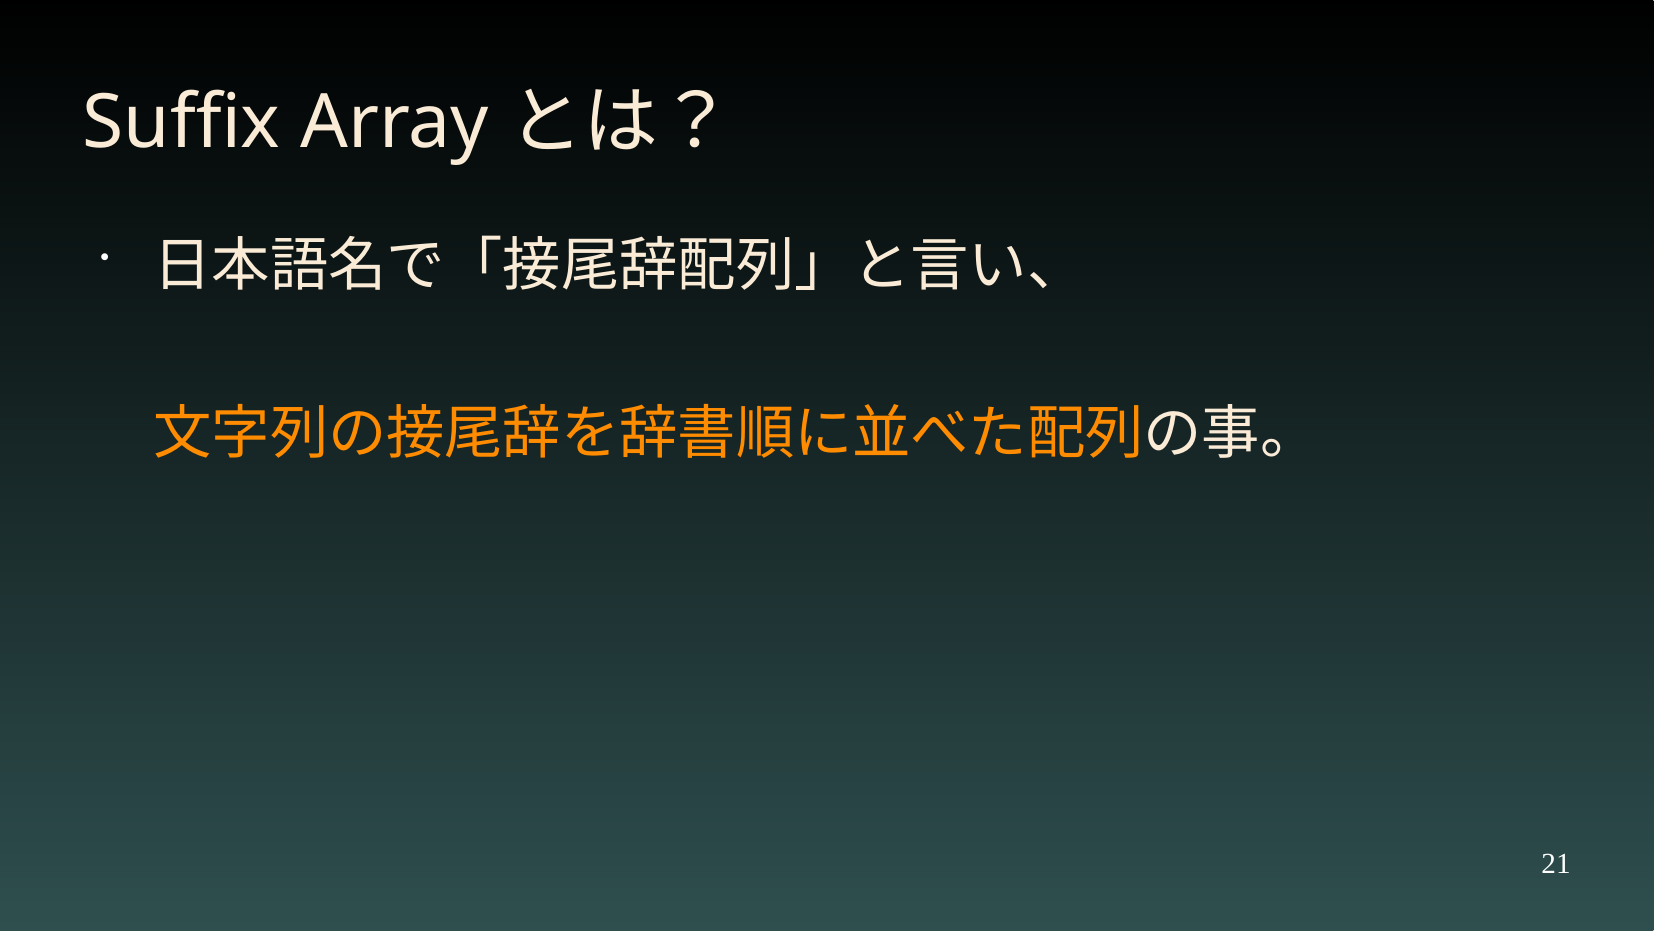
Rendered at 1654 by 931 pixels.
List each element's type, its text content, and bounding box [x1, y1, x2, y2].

title Suffix Array とは？ [82, 37, 745, 193]
list 日本語名で「接尾辞配列」と言い、 文字列の接尾辞を辞書順に並べた配列の事。 [82, 217, 1571, 898]
